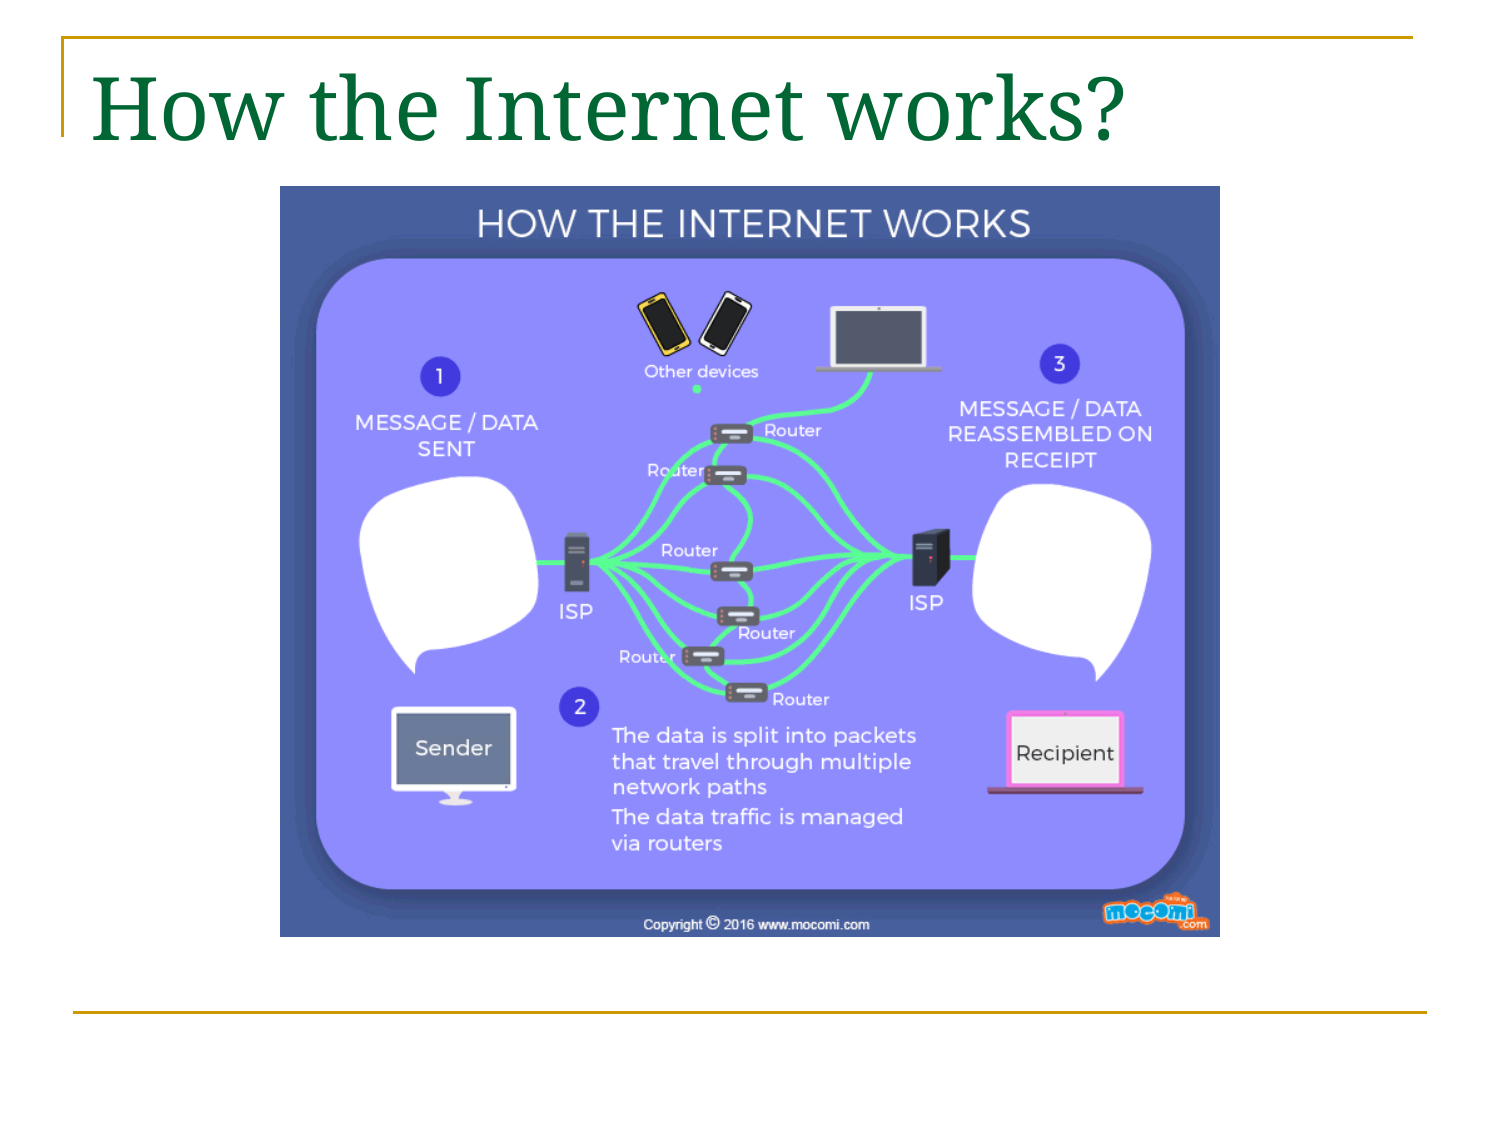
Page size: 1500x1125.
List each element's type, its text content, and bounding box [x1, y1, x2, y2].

picture [280, 186, 1220, 937]
title How the Internet works? [75, 45, 1426, 233]
